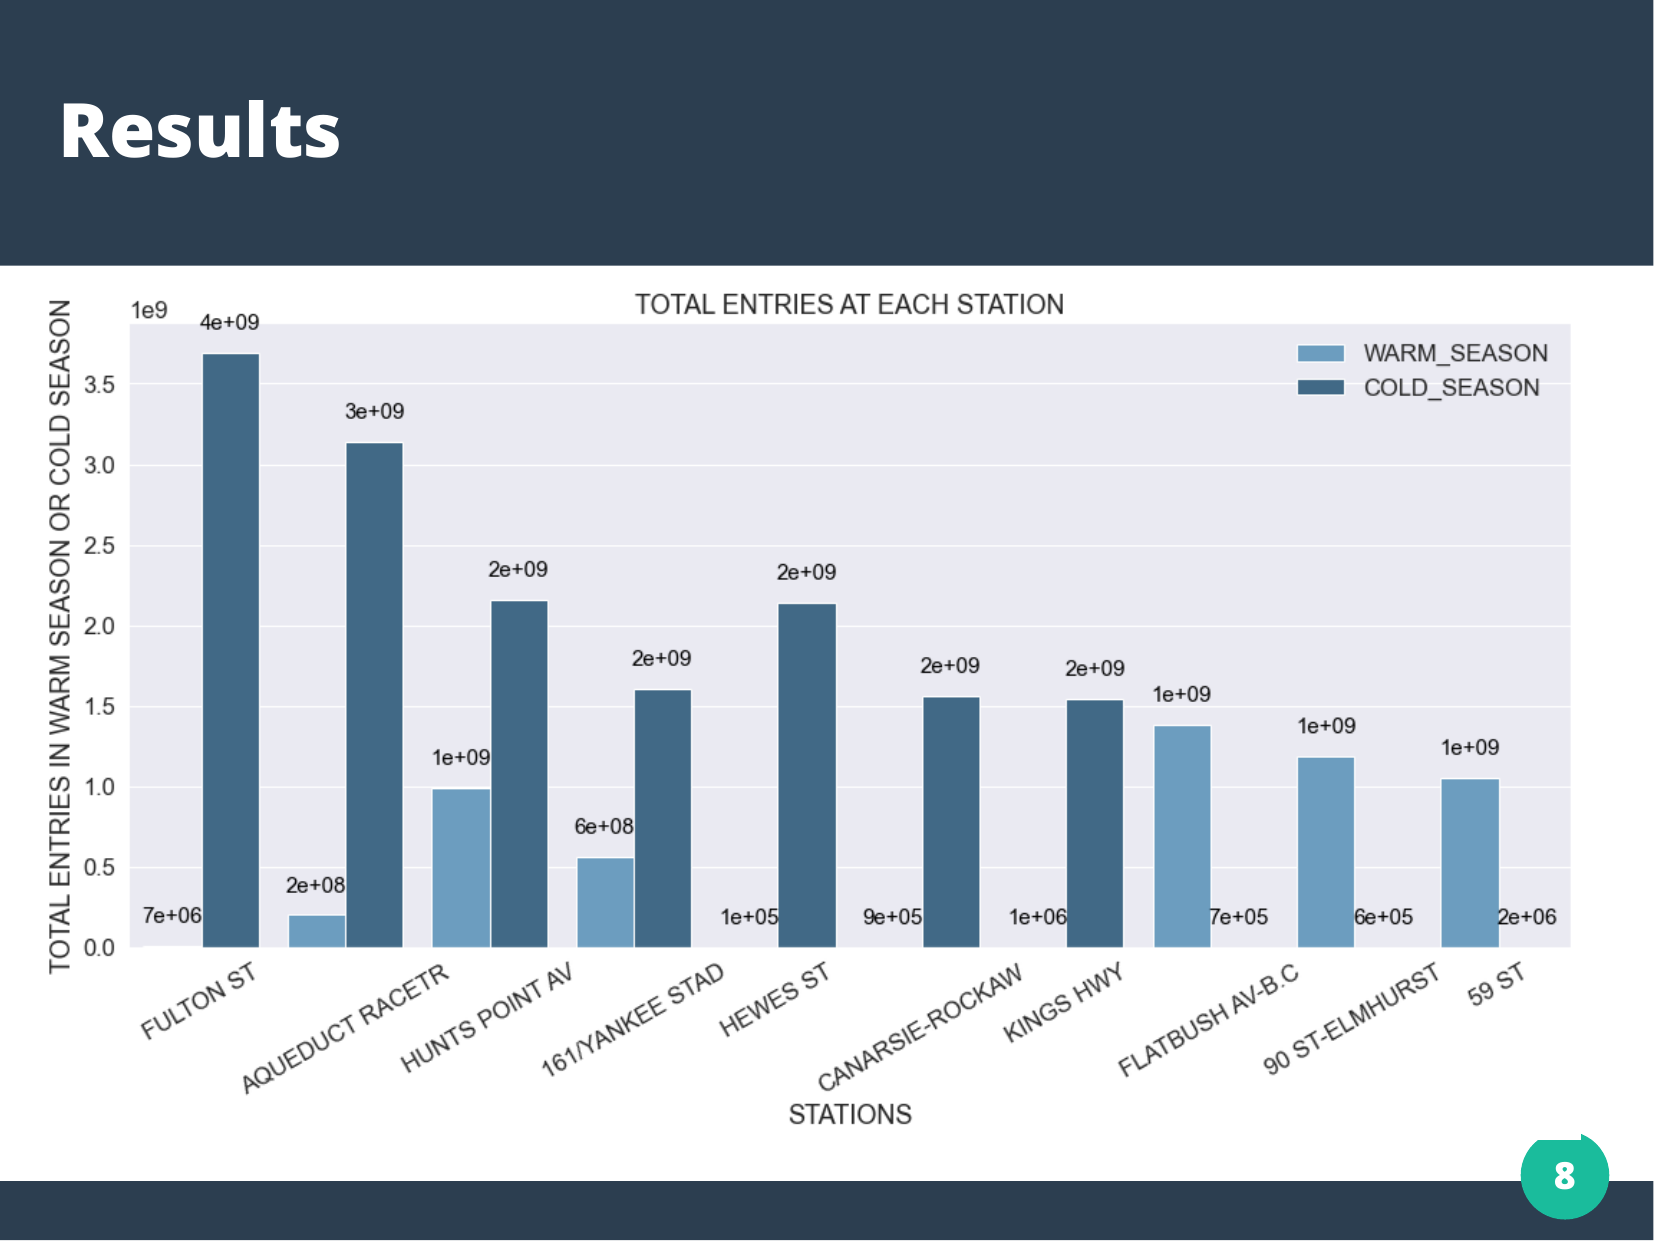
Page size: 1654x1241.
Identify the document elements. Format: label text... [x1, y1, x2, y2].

title Results [59, 49, 1595, 207]
picture [41, 284, 1581, 1141]
